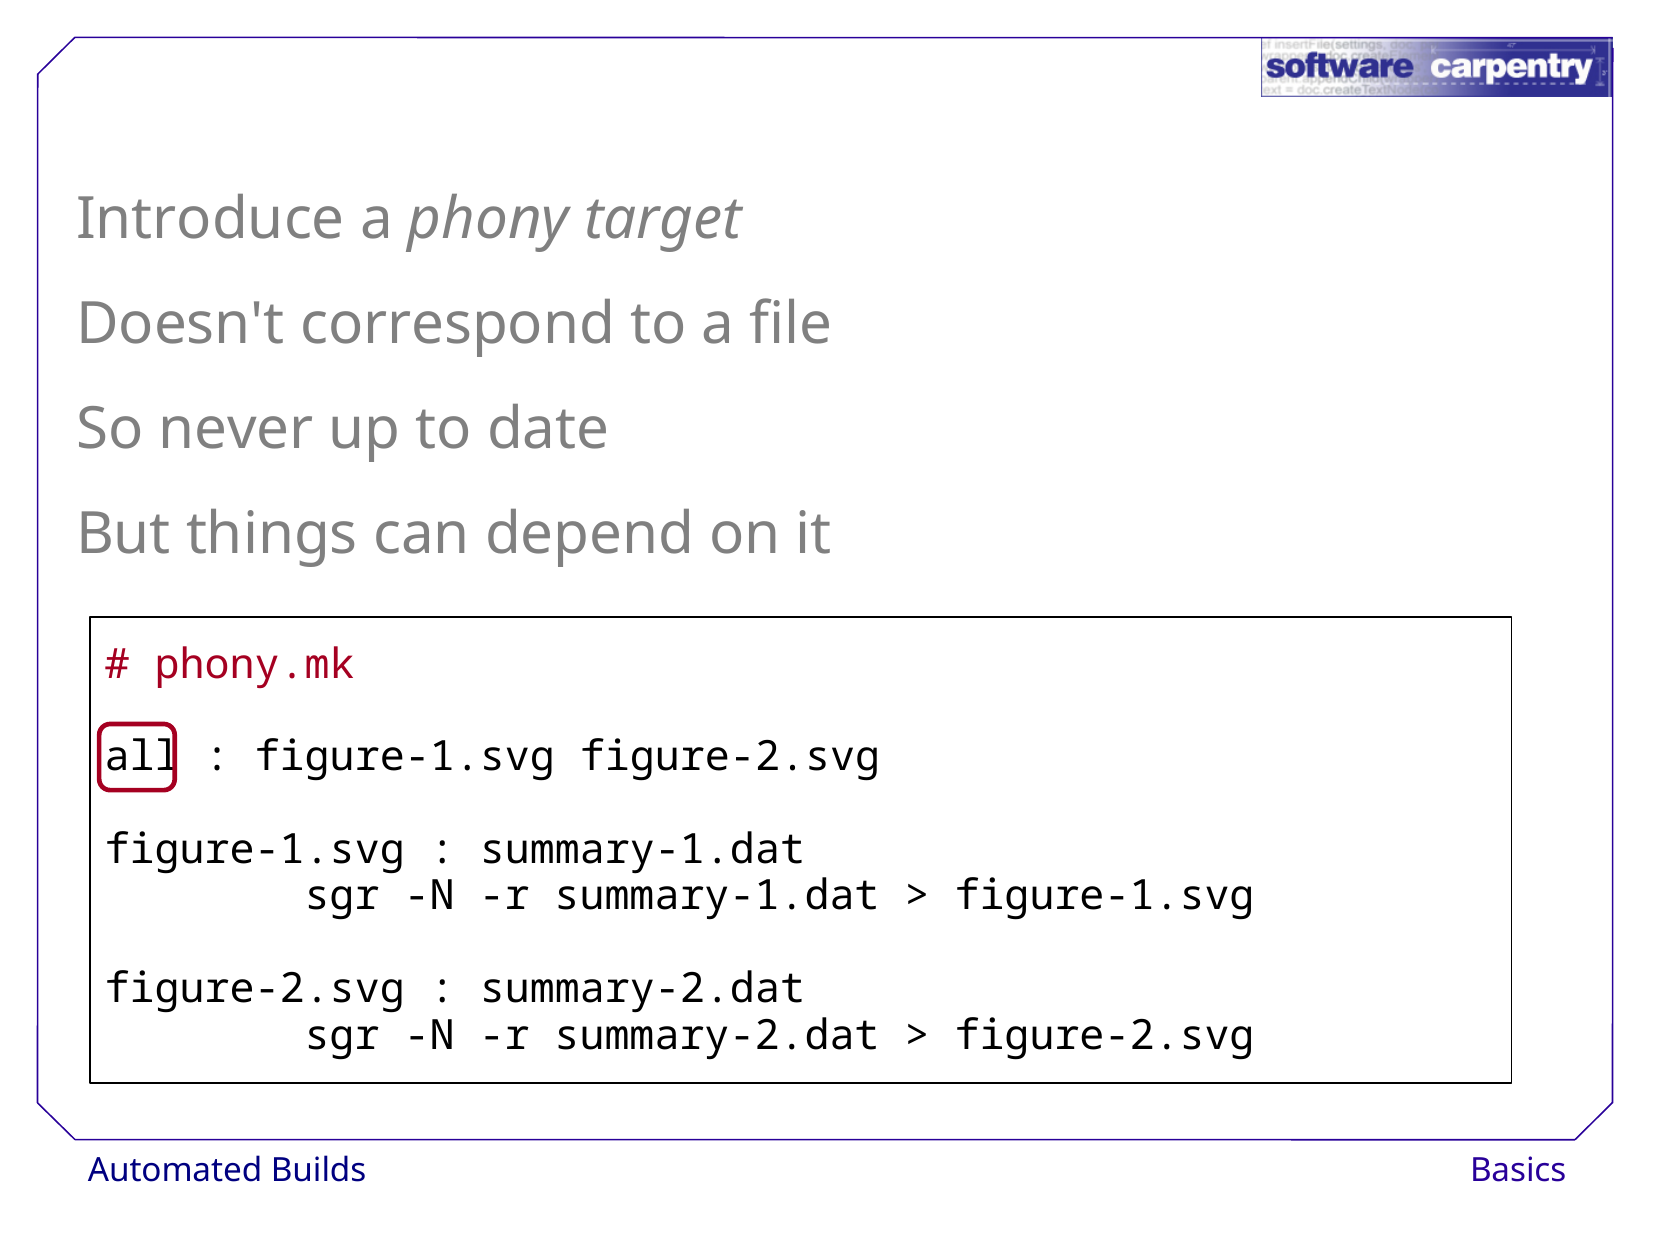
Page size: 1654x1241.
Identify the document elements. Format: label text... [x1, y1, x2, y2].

text_box Introduce a phony target Doesn't correspond to a file So never up to date But things can depend on it [61, 137, 998, 574]
text_box # phony.mk all : figure-1.svg figure-2.svg figure-1.svg : summary-1.dat sgr -N -r summary-1.dat > figure-1.svg figure-2.svg : summary-2.dat sgr -N -r summary-2.dat > figure-2.svg [89, 617, 1512, 1084]
picture [1261, 39, 1613, 97]
